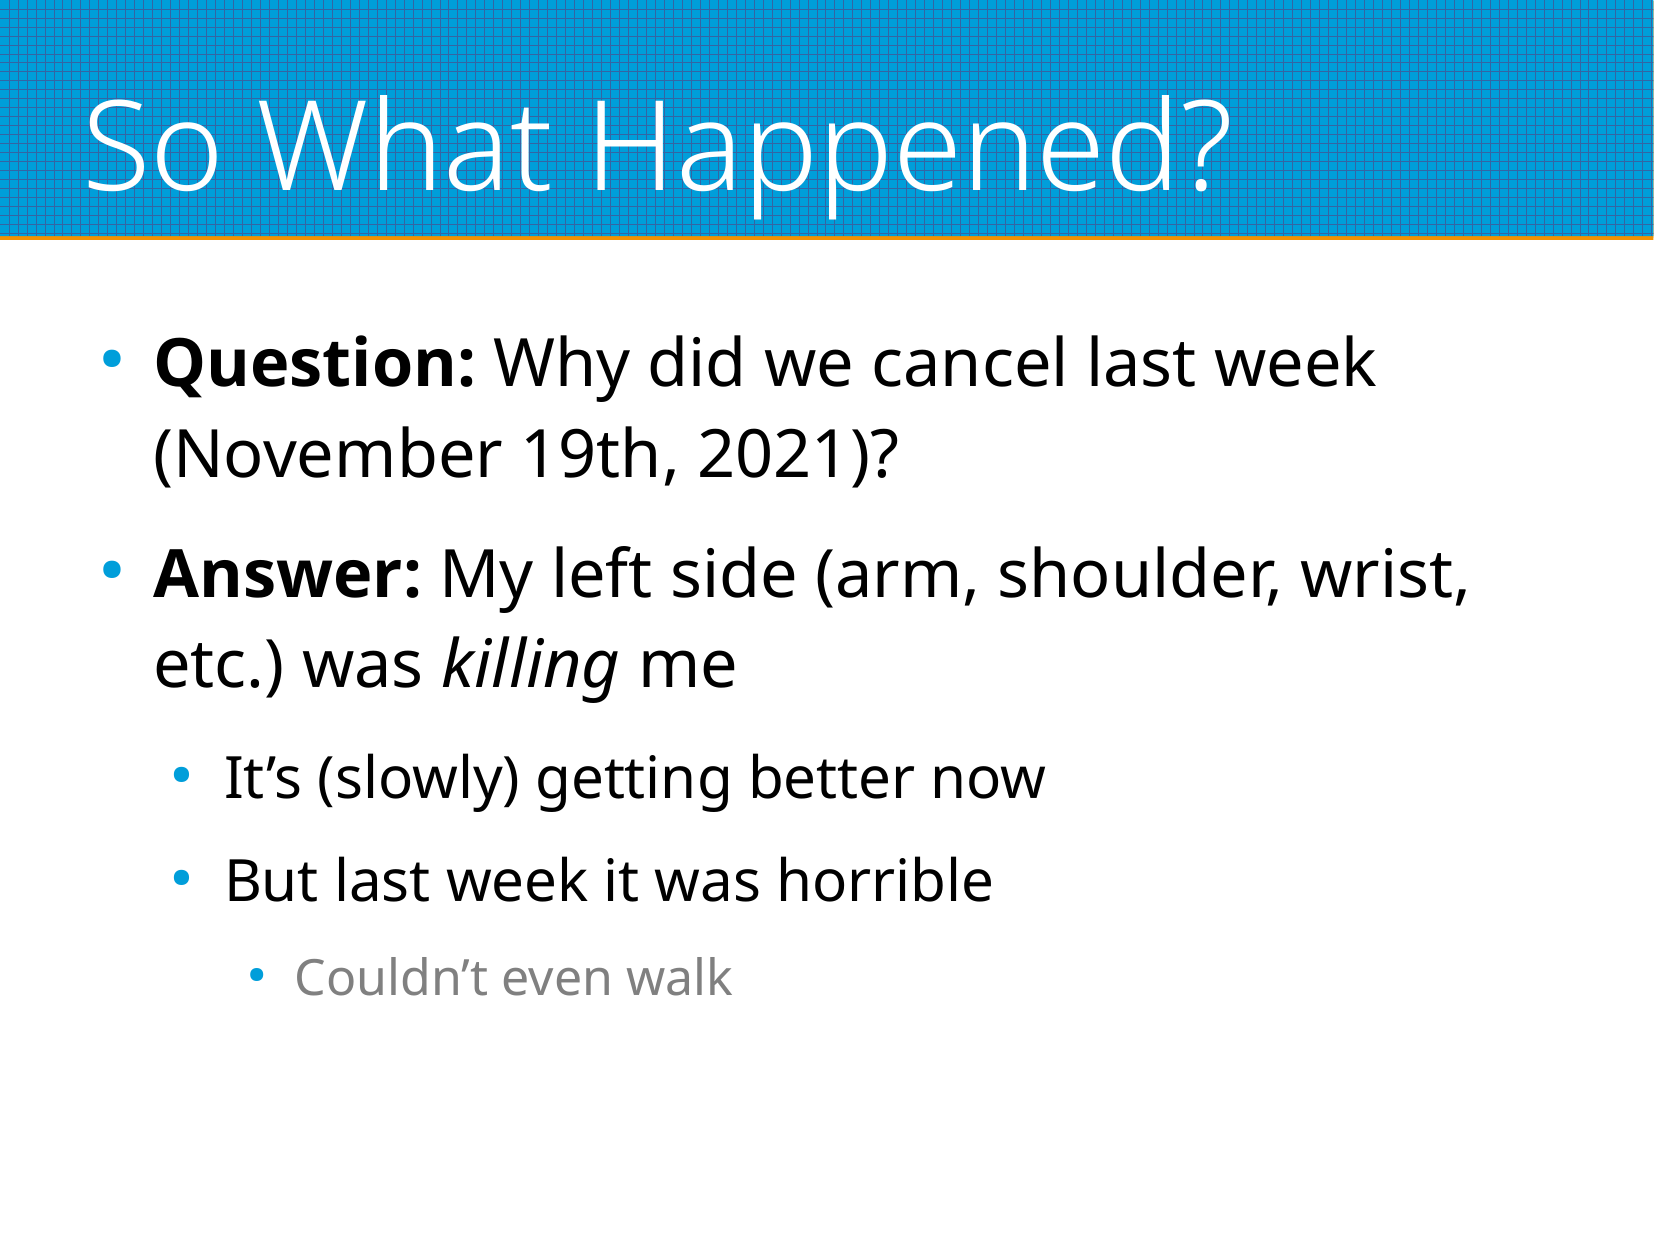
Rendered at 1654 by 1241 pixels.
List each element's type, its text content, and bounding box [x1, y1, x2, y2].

title So What Happened? [82, 19, 1571, 227]
list Question: Why did we cancel last week (November 19th, 2021)? Answer: My left side (arm, shoulder, wrist, etc.) was killing me It’s (slowly) getting better now But last week it was horrible Couldn’t even walk [82, 314, 1563, 1152]
